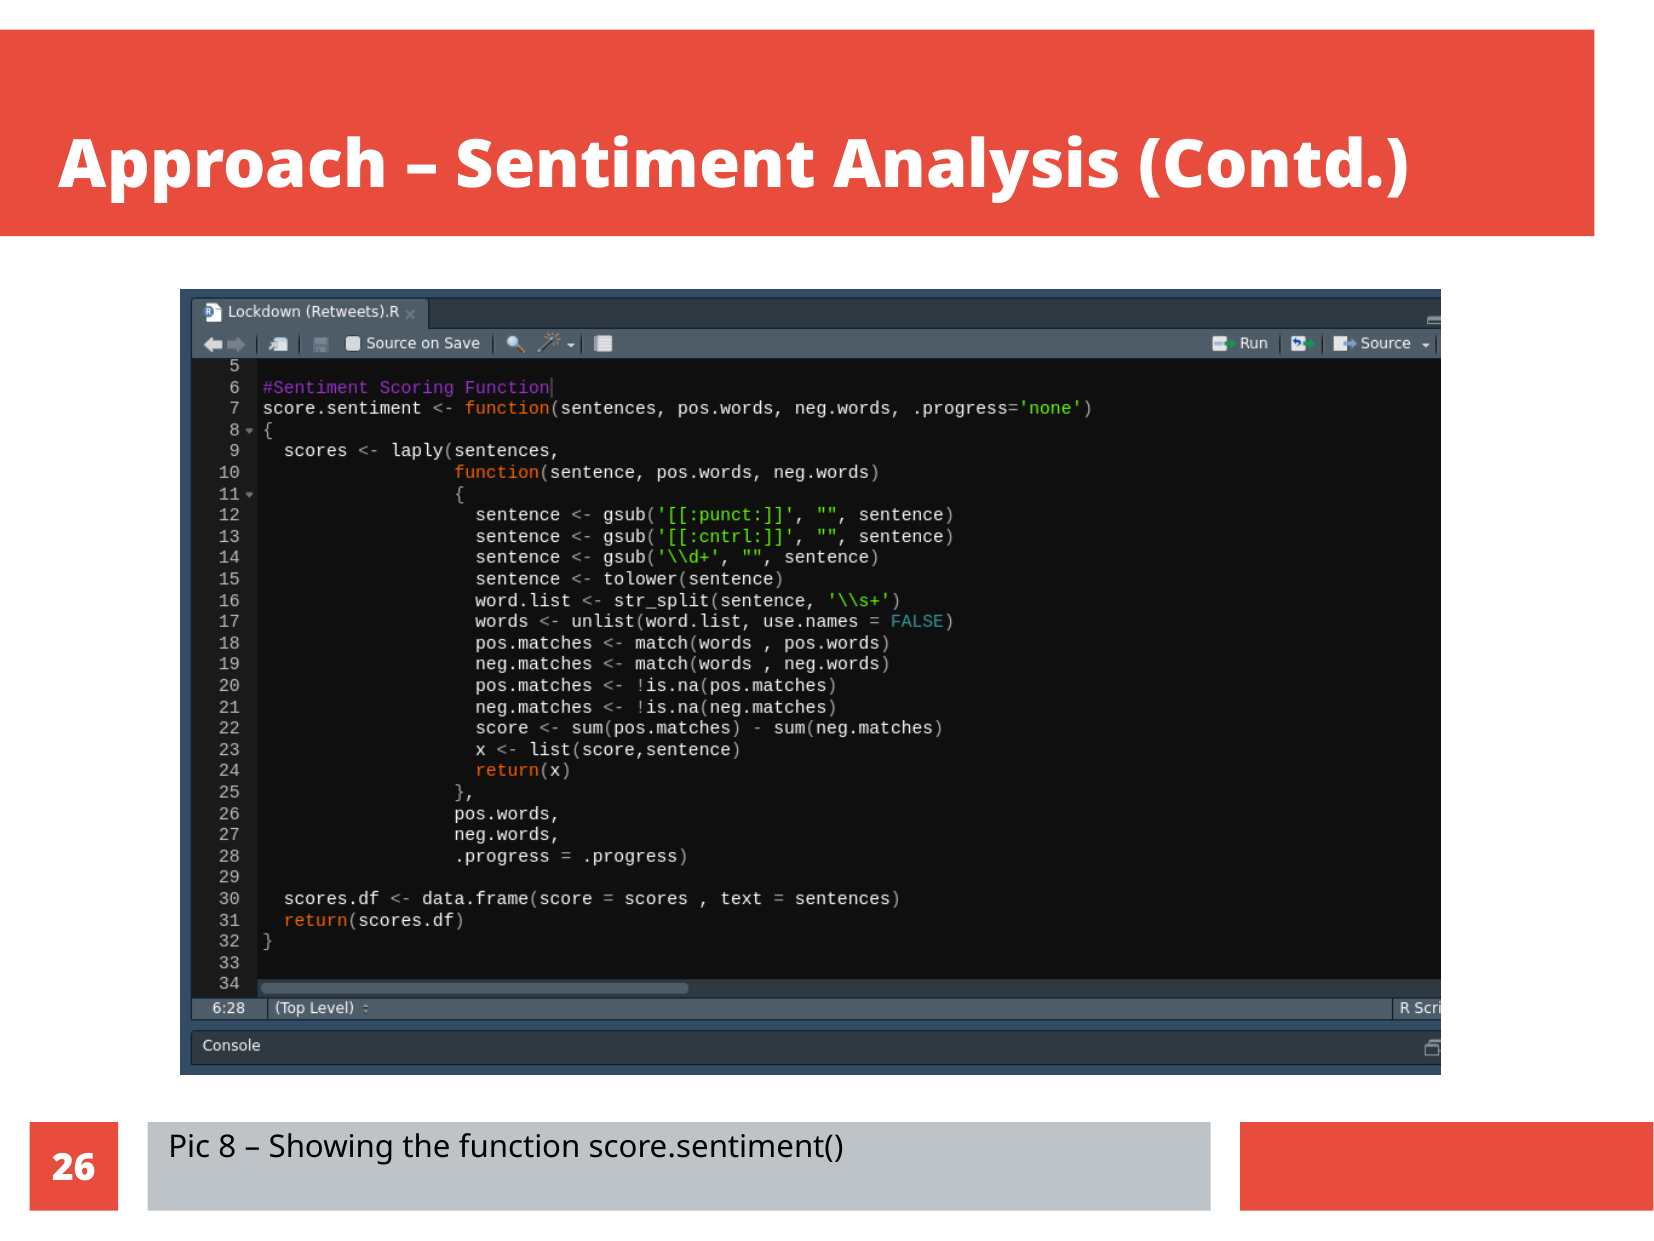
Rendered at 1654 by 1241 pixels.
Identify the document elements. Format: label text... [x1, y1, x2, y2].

picture [180, 289, 1441, 1075]
title Approach – Sentiment Analysis (Contd.) [59, 59, 1595, 207]
text_box Pic 8 – Showing the function score.sentiment() [153, 1116, 1205, 1217]
